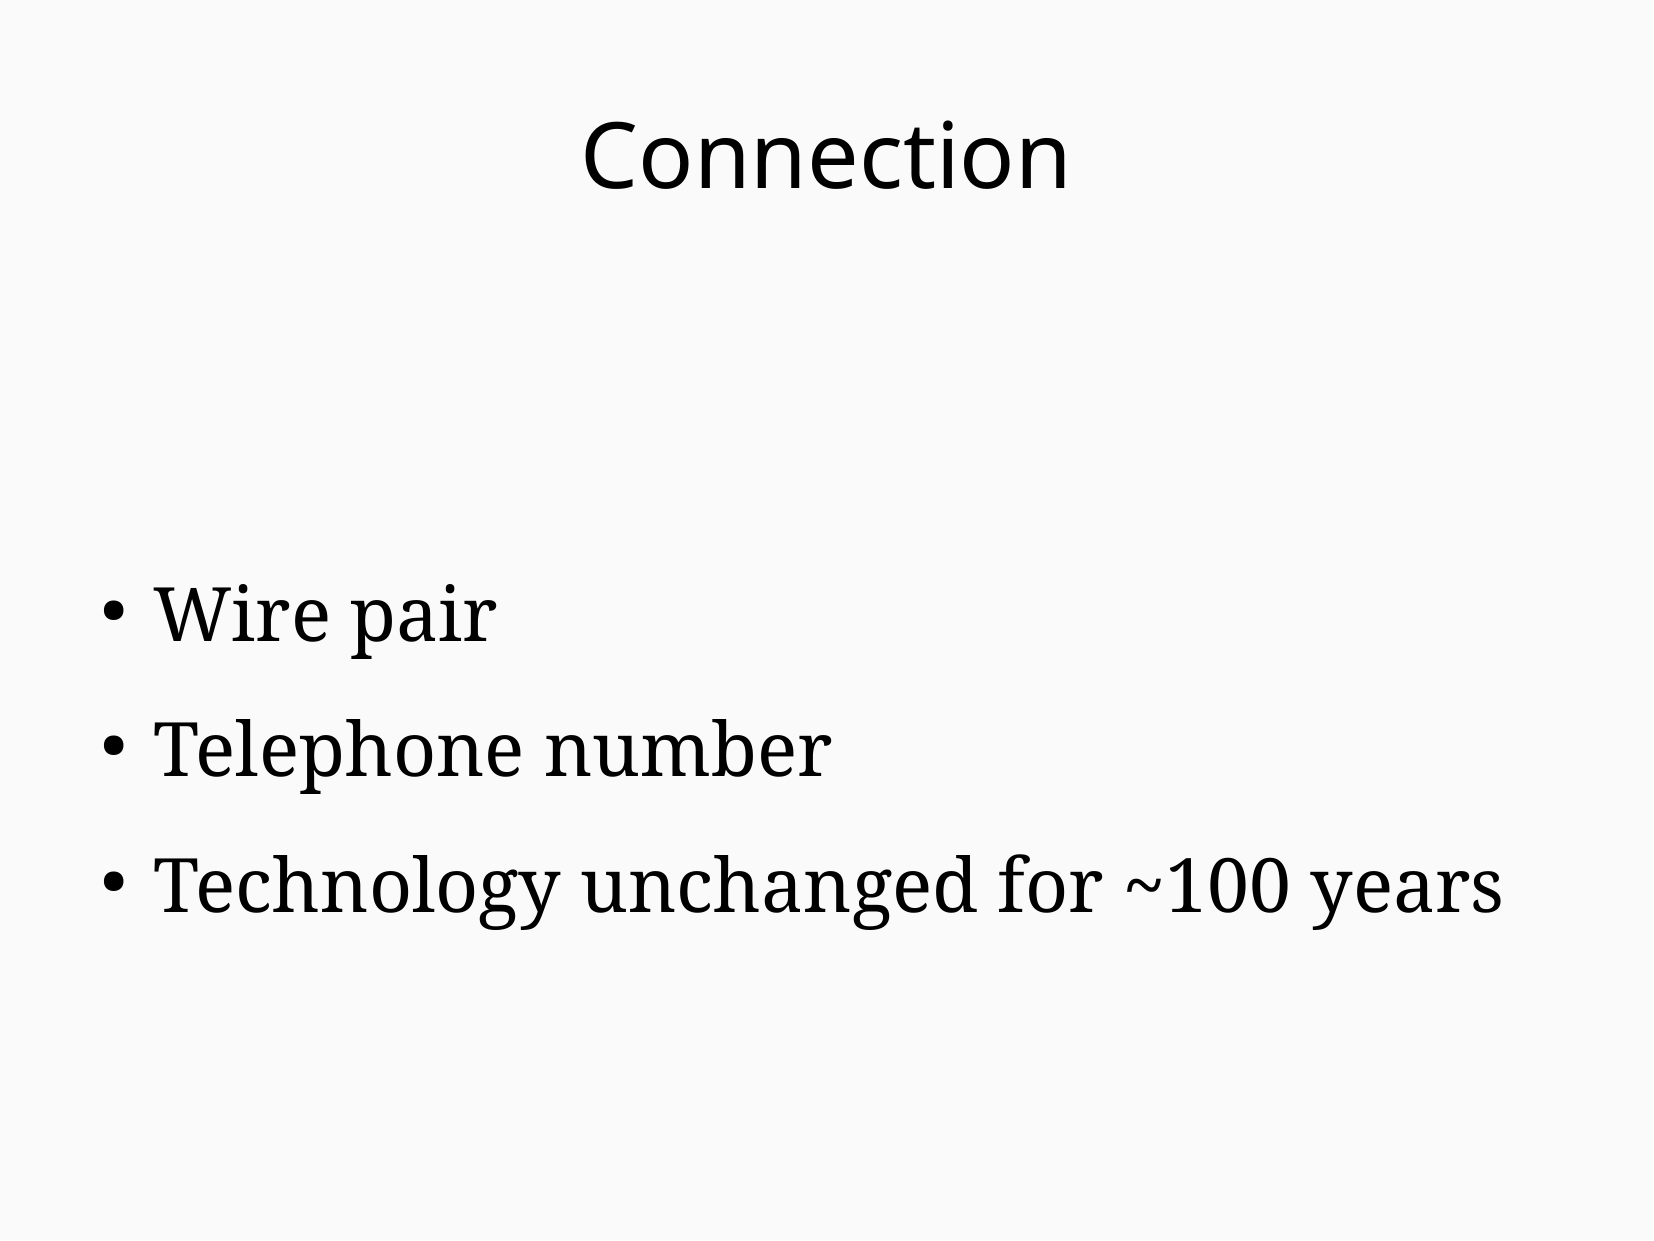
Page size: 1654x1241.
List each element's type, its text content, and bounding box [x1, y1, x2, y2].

title Connection [82, 49, 1571, 257]
list Wire pair Telephone number Technology unchanged for ~100 years [82, 290, 1571, 1010]
